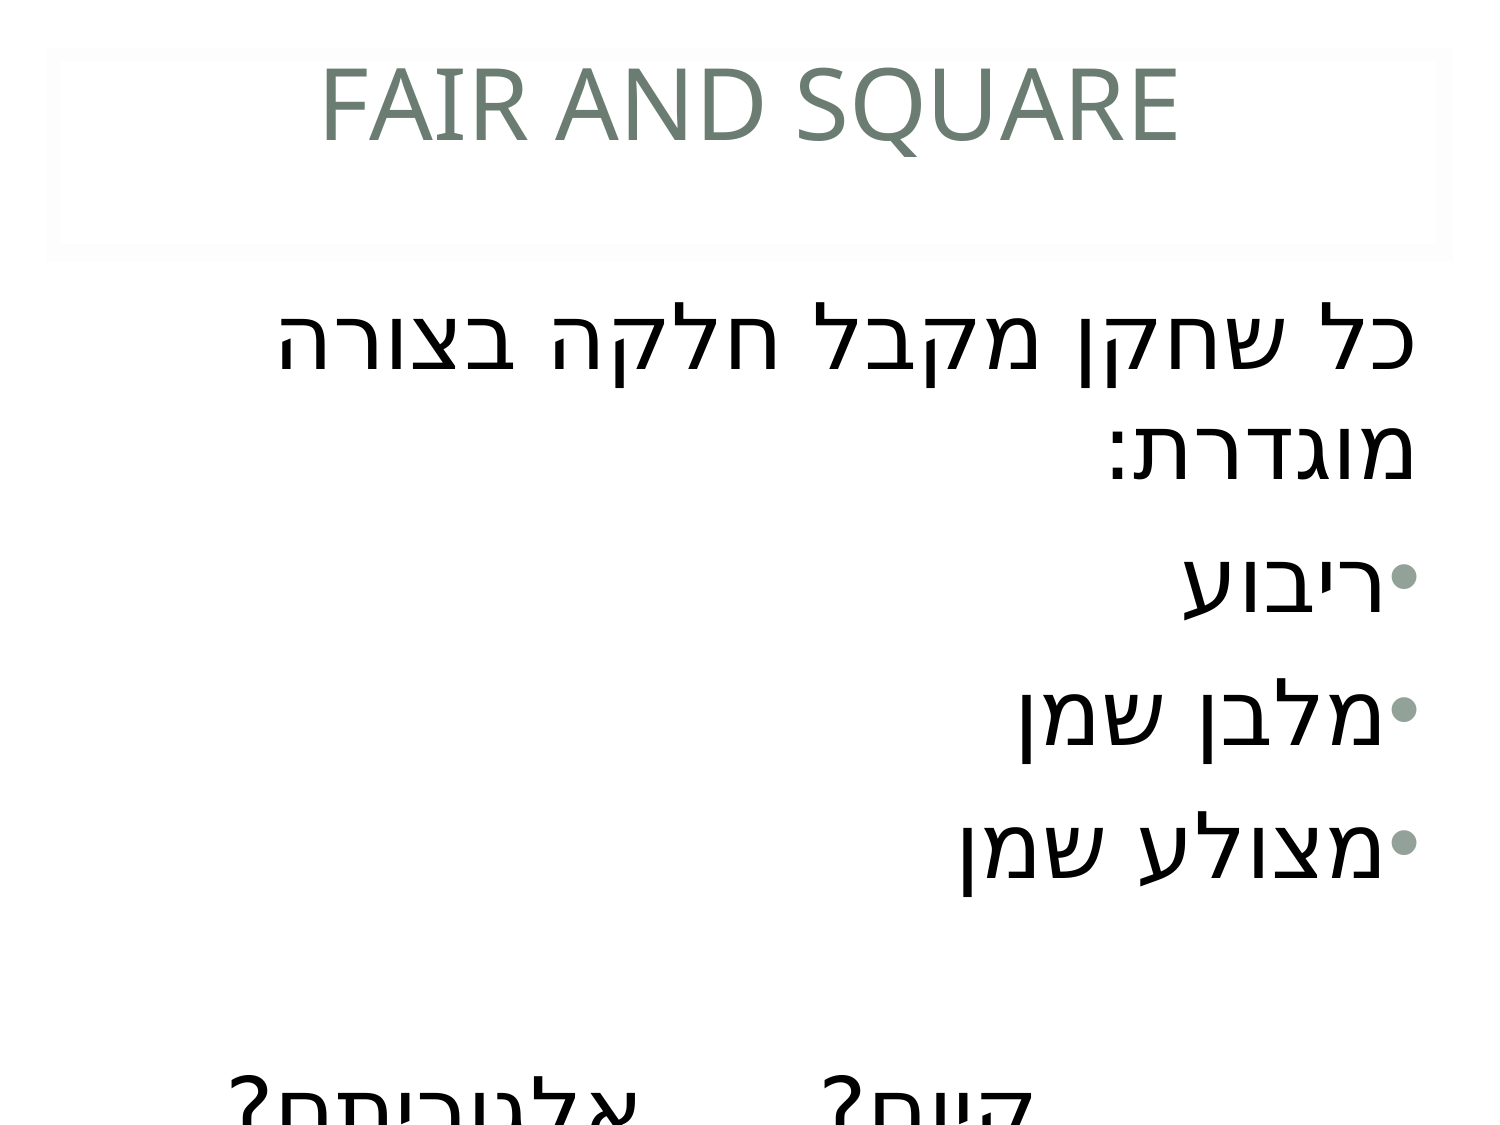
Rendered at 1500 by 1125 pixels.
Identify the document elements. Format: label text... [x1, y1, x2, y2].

text_box כל שחקן מקבל חלקה בצורה מוגדרת: ריבוע מלבן שמן מצולע שמן קיום? אלגוריתם? [46, 270, 1454, 1083]
text_box FAIR AND SQUARE [29, 42, 1471, 279]
